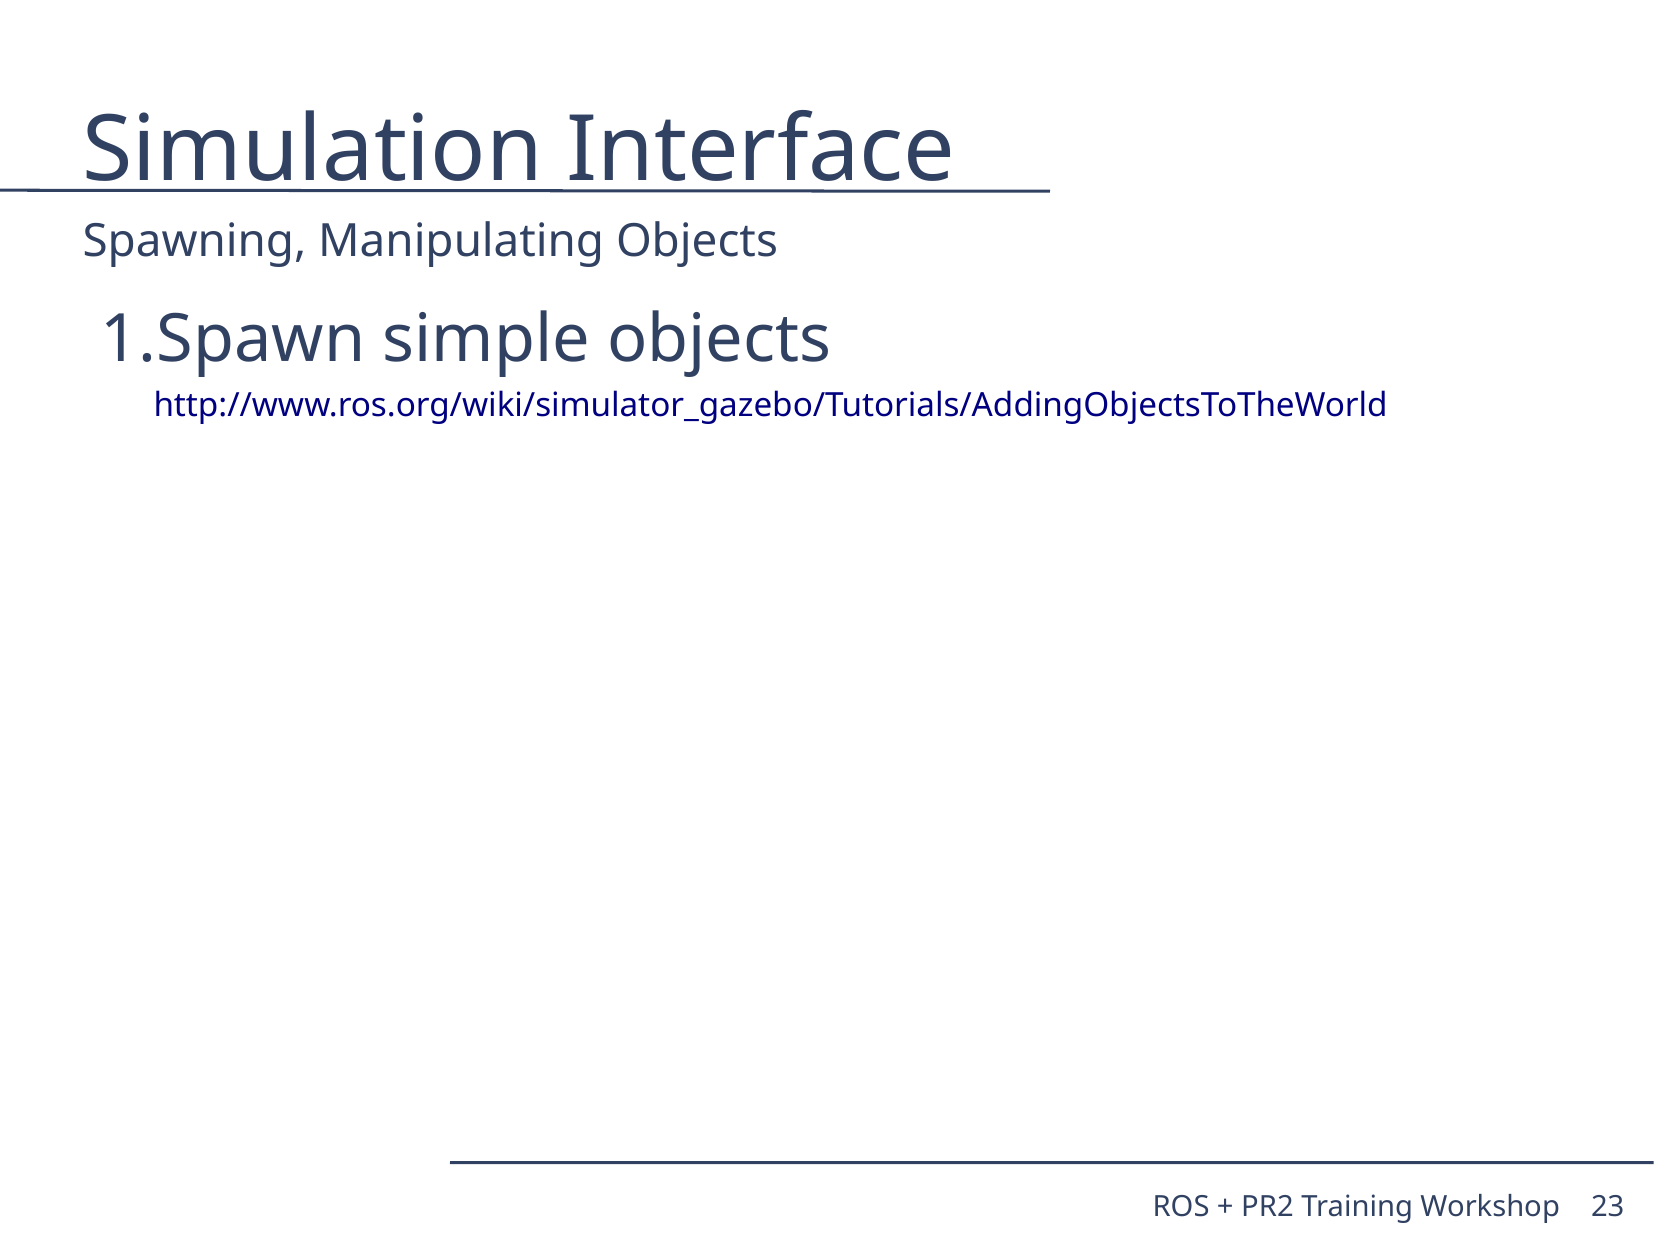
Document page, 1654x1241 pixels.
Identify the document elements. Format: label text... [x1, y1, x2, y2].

list Spawn simple objects http://www.ros.org/wiki/simulator_gazebo/Tutorials/AddingObjectsToTheWorld [82, 290, 1571, 1109]
title Simulation Interface Spawning, Manipulating Objects [82, 73, 1571, 281]
